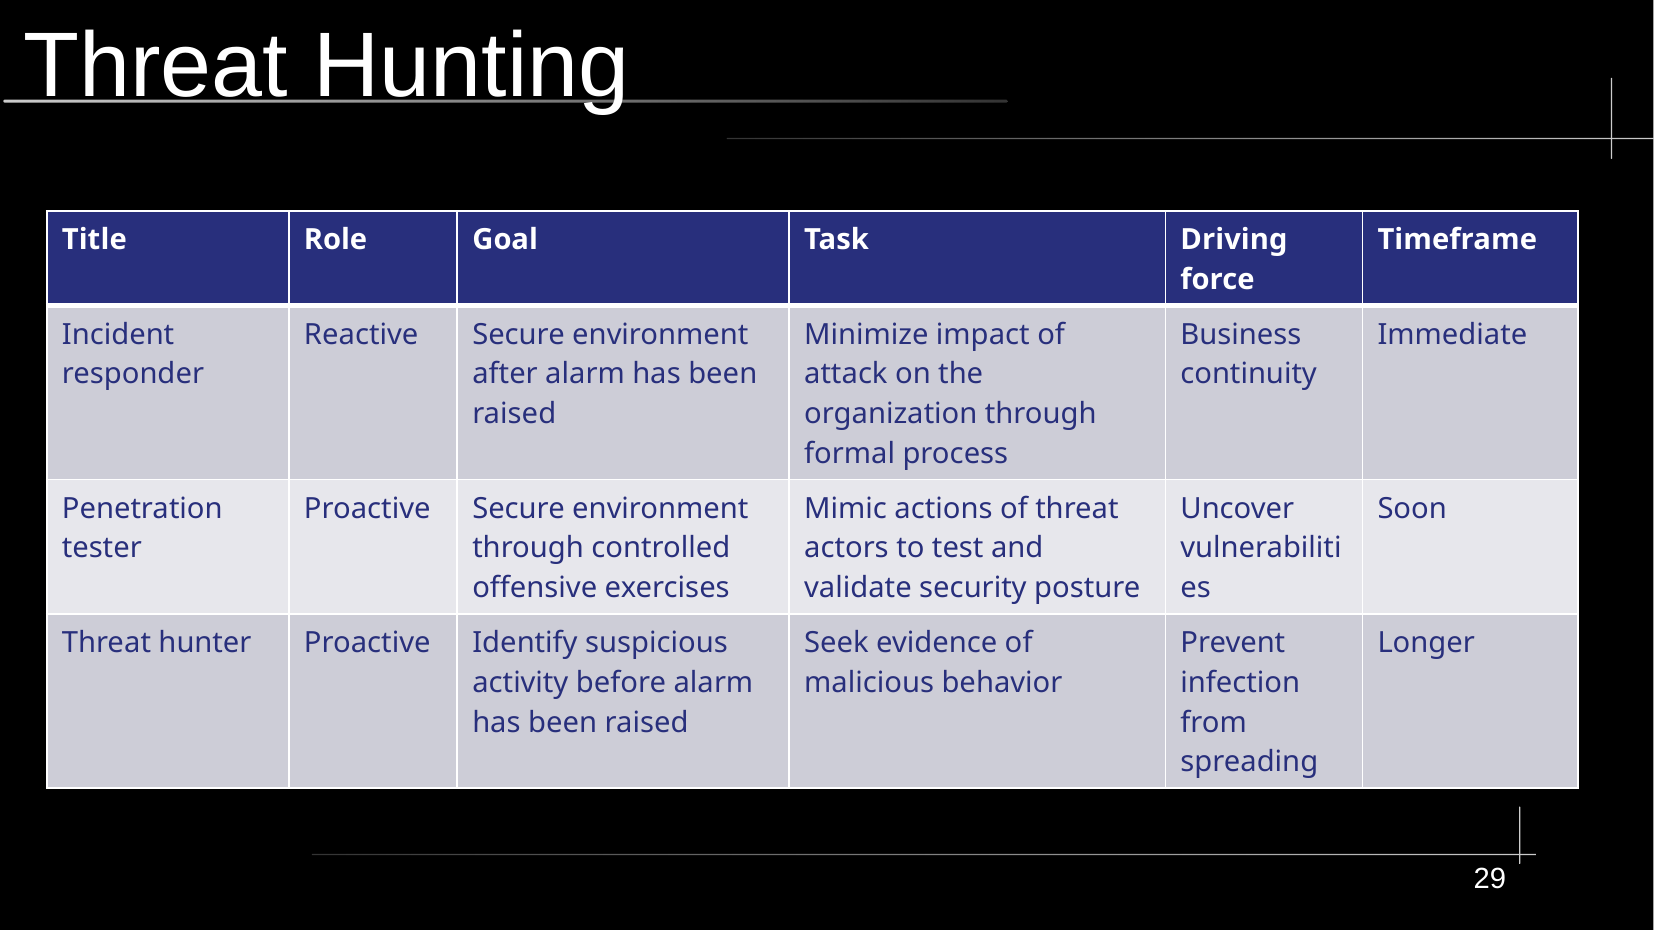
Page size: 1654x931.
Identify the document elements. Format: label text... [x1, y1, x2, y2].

table_cell Business continuity [1166, 308, 1362, 479]
table_header Timeframe [1363, 212, 1577, 303]
table_cell Seek evidence of malicious behavior [790, 615, 1165, 787]
table_cell Proactive [290, 615, 456, 787]
title Threat Hunting [23, 11, 1589, 119]
table_cell Threat hunter [48, 615, 288, 787]
table_cell Penetration tester [48, 480, 288, 613]
table_cell Prevent infection from spreading [1166, 615, 1362, 787]
table_header Driving force [1166, 212, 1362, 303]
table_cell Longer [1363, 615, 1577, 787]
table_cell Minimize impact of attack on the organization through formal process [790, 308, 1165, 479]
table_cell Secure environment through controlled offensive exercises [458, 480, 788, 613]
table_header Goal [458, 212, 788, 303]
table_cell Identify suspicious activity before alarm has been raised [458, 615, 788, 787]
table_header Task [790, 212, 1165, 303]
table_header Role [290, 212, 456, 303]
table_cell Incident responder [48, 308, 288, 479]
table_cell Proactive [290, 480, 456, 613]
table_cell Uncover vulnerabilities [1166, 480, 1362, 613]
table_cell Mimic actions of threat actors to test and validate security posture [790, 480, 1165, 613]
table_cell Immediate [1363, 308, 1577, 479]
table_header Title [48, 212, 288, 303]
table_cell Soon [1363, 480, 1577, 613]
table_cell Secure environment after alarm has been raised [458, 308, 788, 479]
table_cell Reactive [290, 308, 456, 479]
